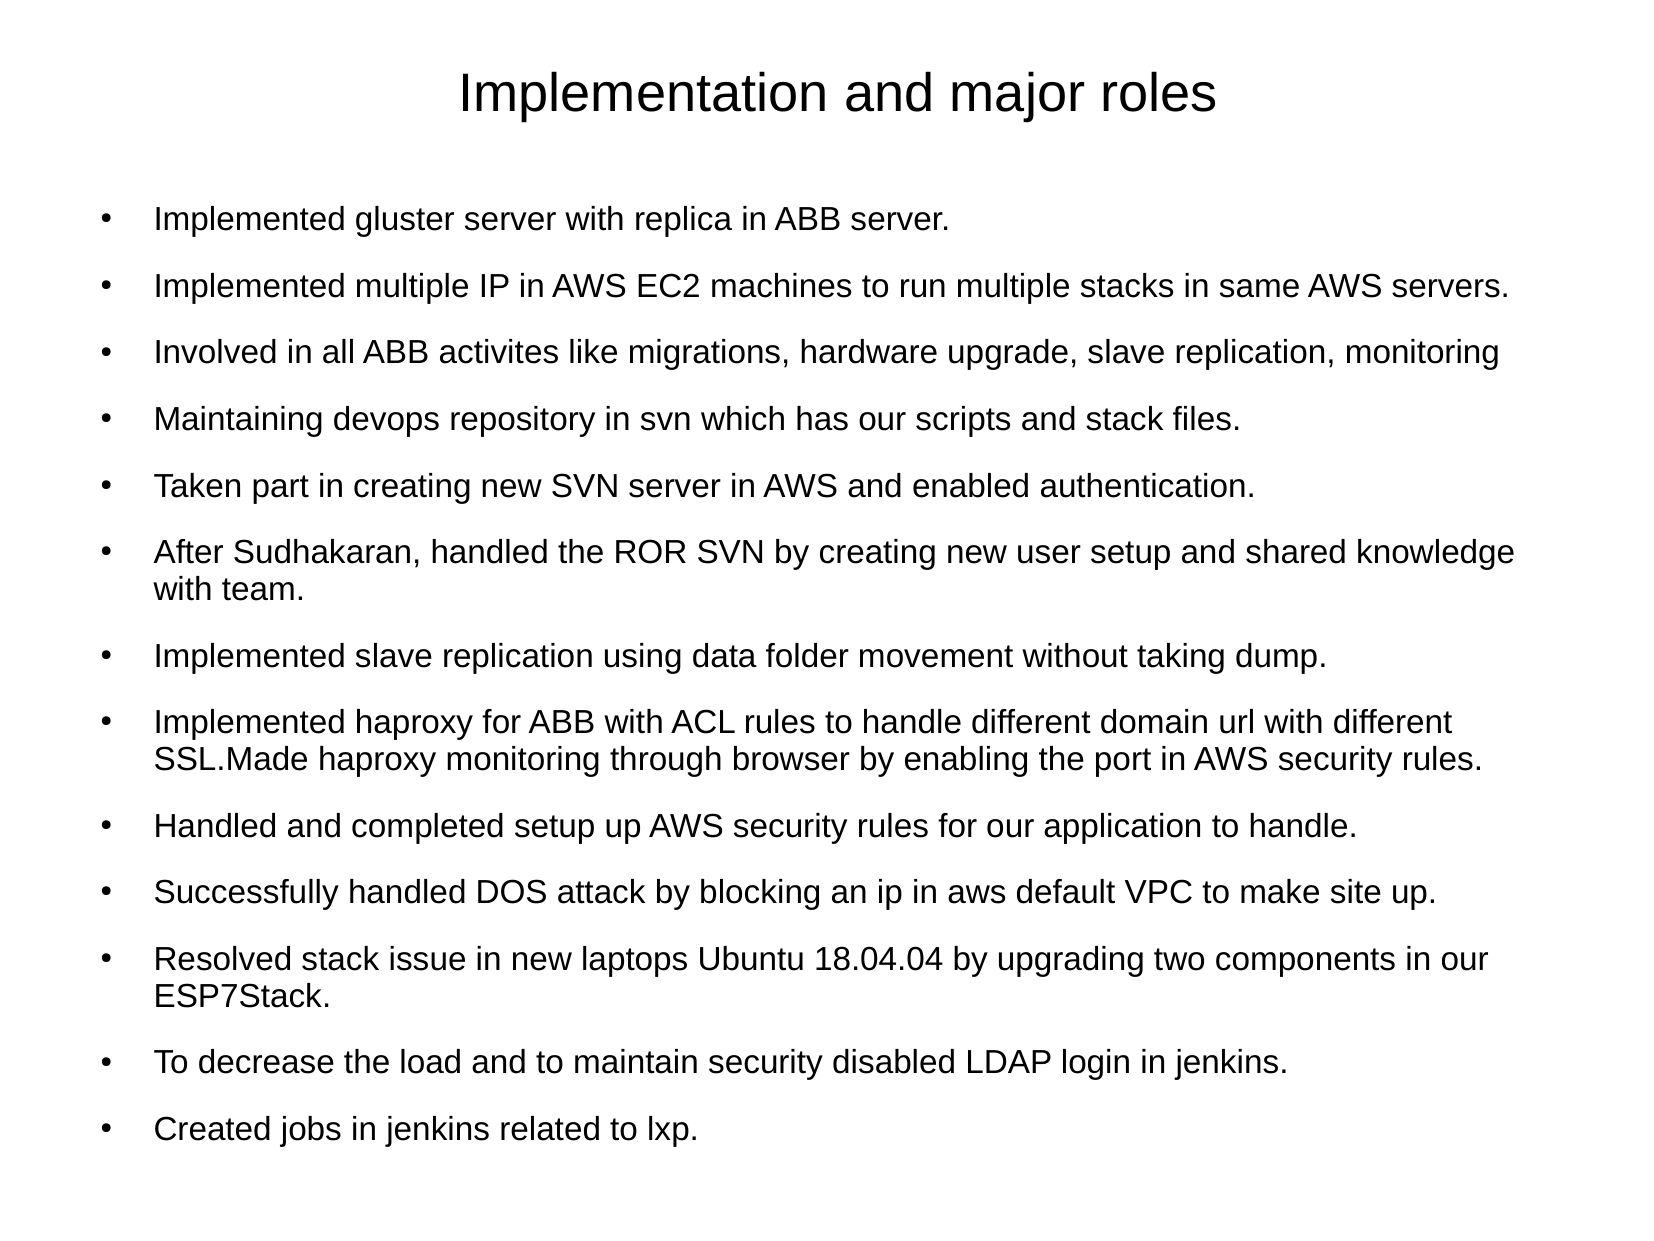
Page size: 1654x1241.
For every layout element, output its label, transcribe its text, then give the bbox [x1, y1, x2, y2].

title Implementation and major roles [94, 23, 1583, 162]
list Implemented gluster server with replica in ABB server. Implemented multiple IP in AWS EC2 machines to run multiple stacks in same AWS servers. Involved in all ABB activites like migrations, hardware upgrade, slave replication, monitoring Maintaining devops repository in svn which has our scripts and stack files. Taken part in creating new SVN server in AWS and enabled authentication. After Sudhakaran, handled the ROR SVN by creating new user setup and shared knowledge with team. Implemented slave replication using data folder movement without taking dump. Implemented haproxy for ABB with ACL rules to handle different domain url with different SSL.Made haproxy monitoring through browser by enabling the port in AWS security rules. Handled and completed setup up AWS security rules for our application to handle. Successfully handled DOS attack by blocking an ip in aws default VPC to make site up. Resolved stack issue in new laptops Ubuntu 18.04.04 by upgrading two components in our ESP7Stack. To decrease the load and to maintain security disabled LDAP login in jenkins. Created jobs in jenkins related to lxp. [82, 200, 1571, 1241]
